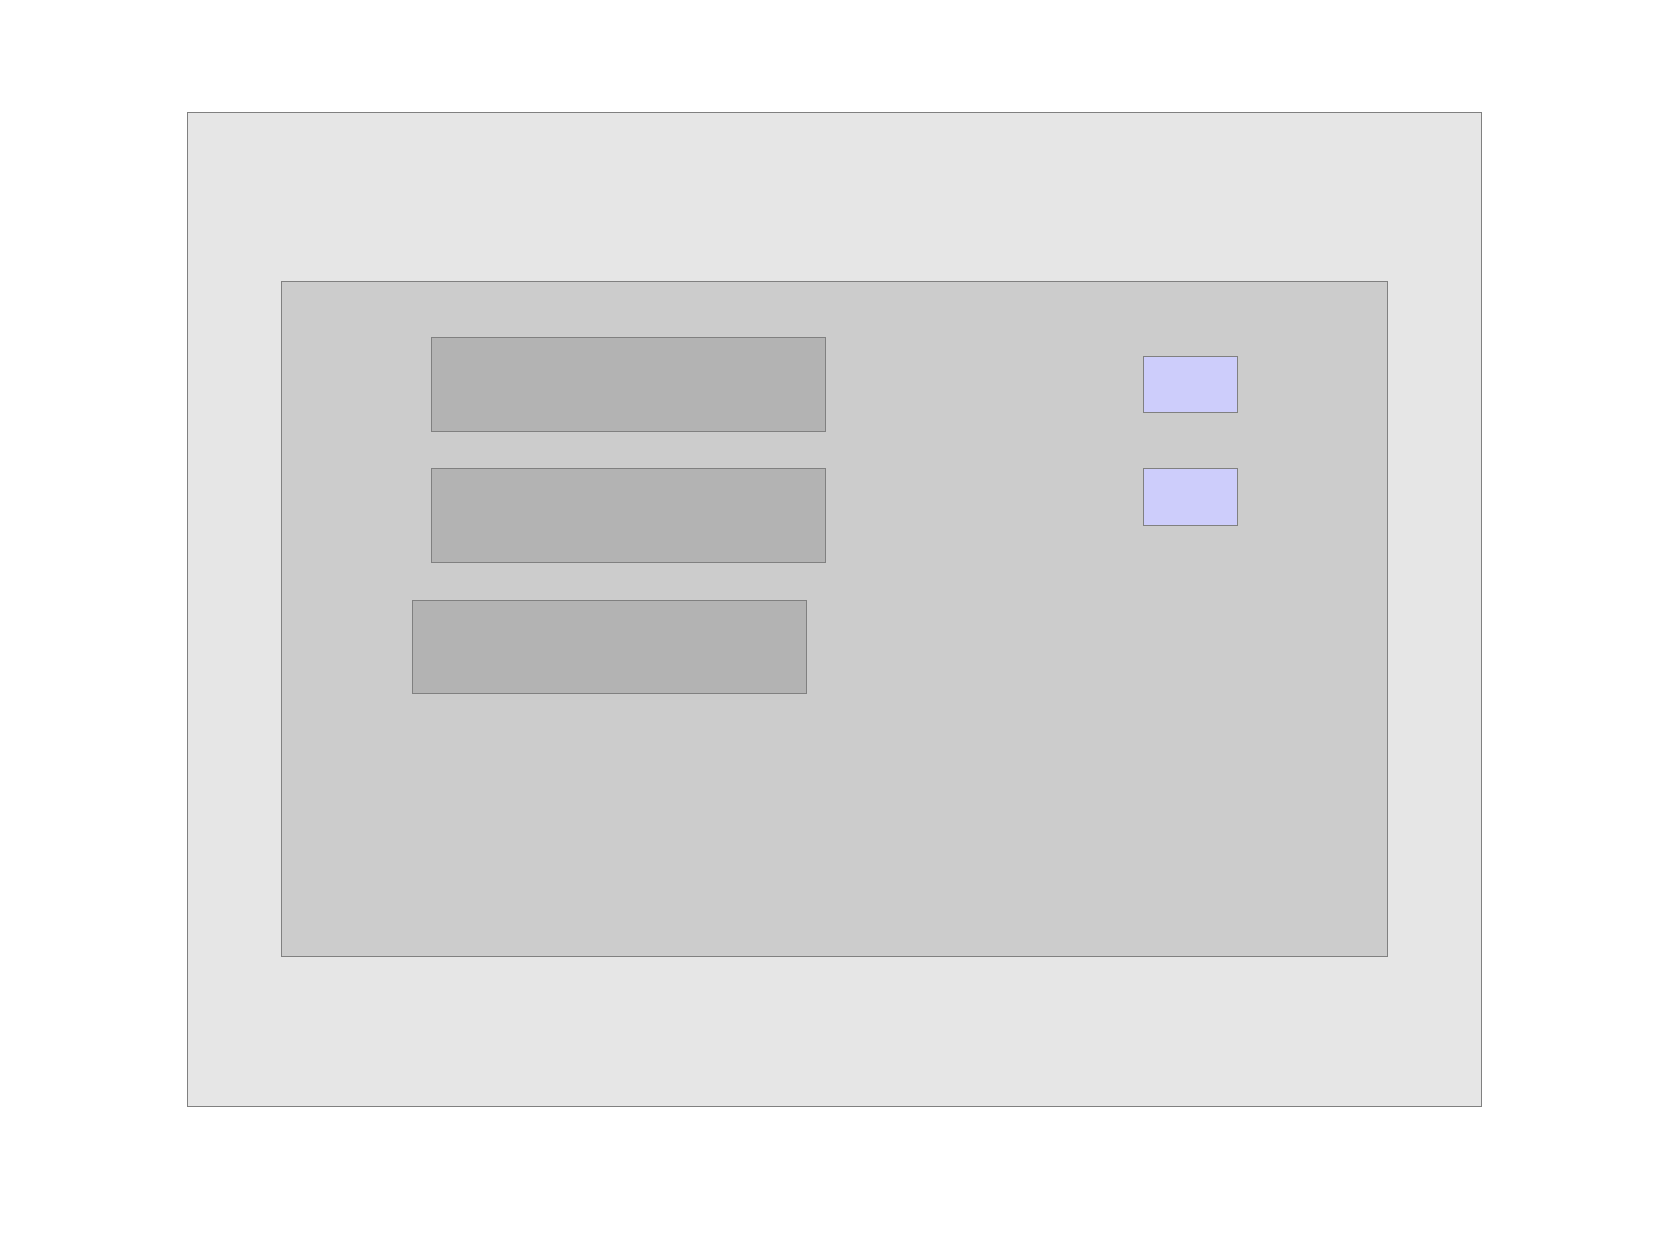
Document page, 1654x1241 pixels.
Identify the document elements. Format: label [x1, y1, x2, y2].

text_box [187, 112, 1482, 1107]
